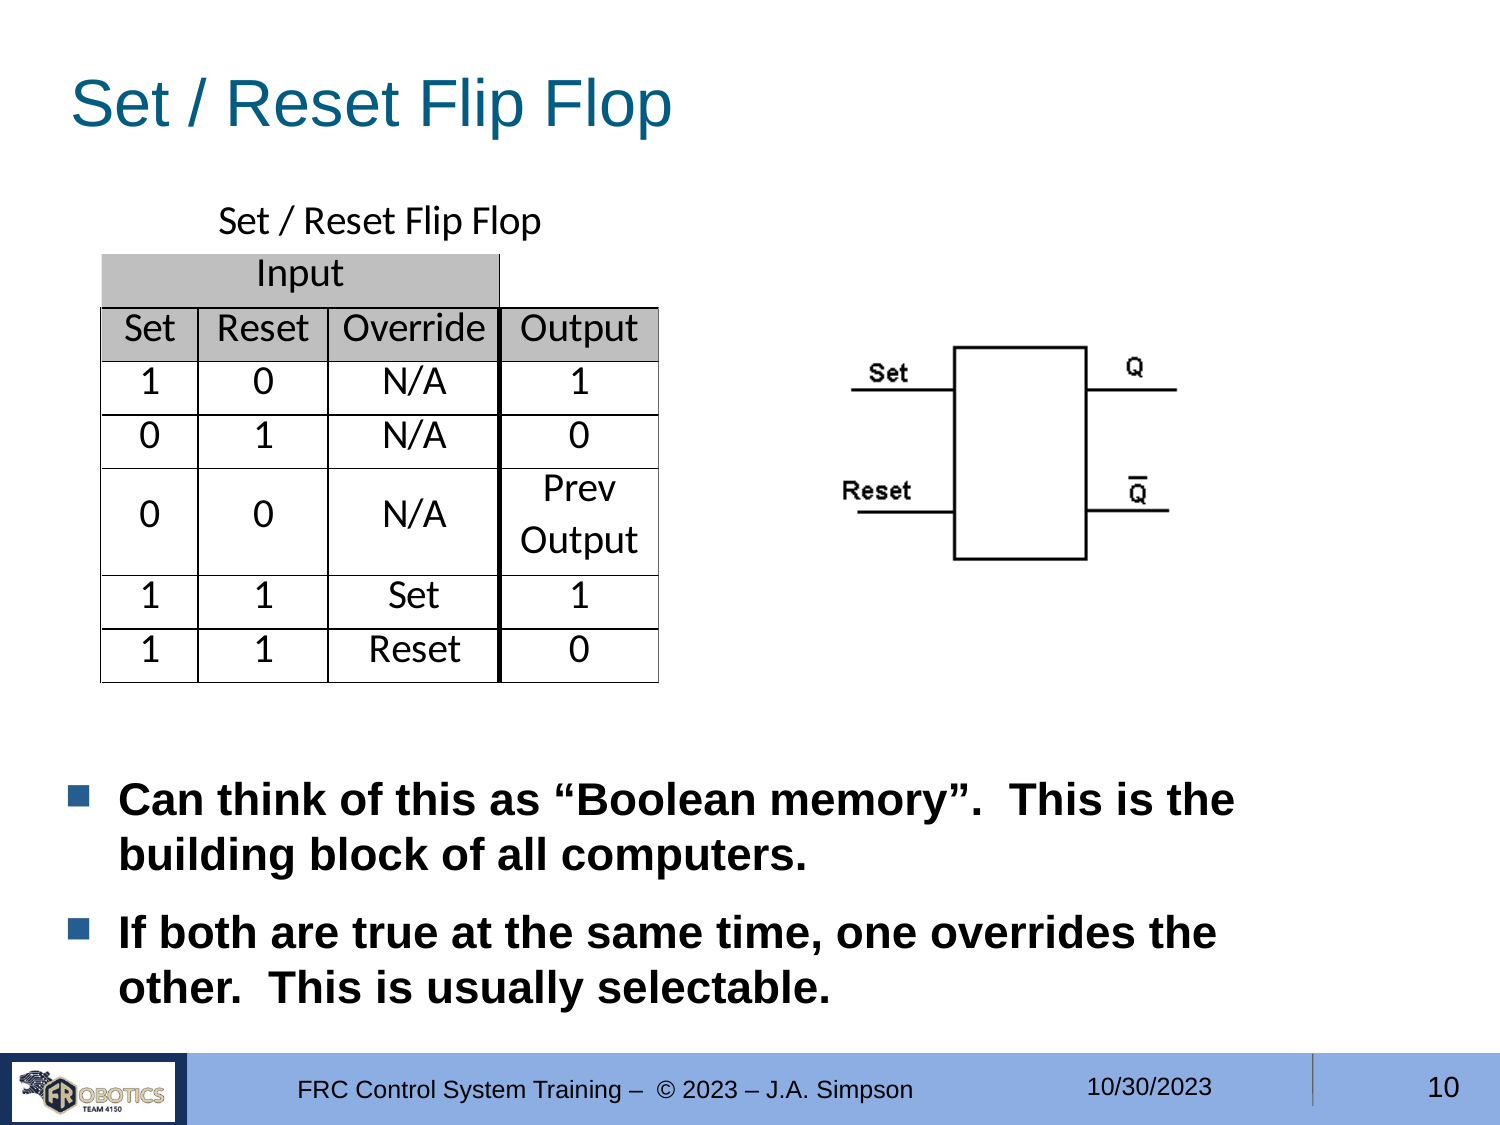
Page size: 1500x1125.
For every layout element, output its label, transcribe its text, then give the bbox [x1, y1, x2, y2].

slide_number <number> [1337, 1072, 1475, 1100]
picture [817, 329, 1207, 572]
footer FRC Control System Training – © 2023 – J.A. Simpson [225, 1074, 988, 1103]
list Can think of this as “Boolean memory”. This is the building block of all computers. If both are true at the same time, one overrides the other. This is usually selectable. [55, 762, 1340, 973]
slide_number 10/30/2023 [1012, 1071, 1288, 1100]
picture [99, 200, 660, 684]
title Set / Reset Flip Flop [55, 52, 1443, 148]
picture [12, 1062, 175, 1122]
